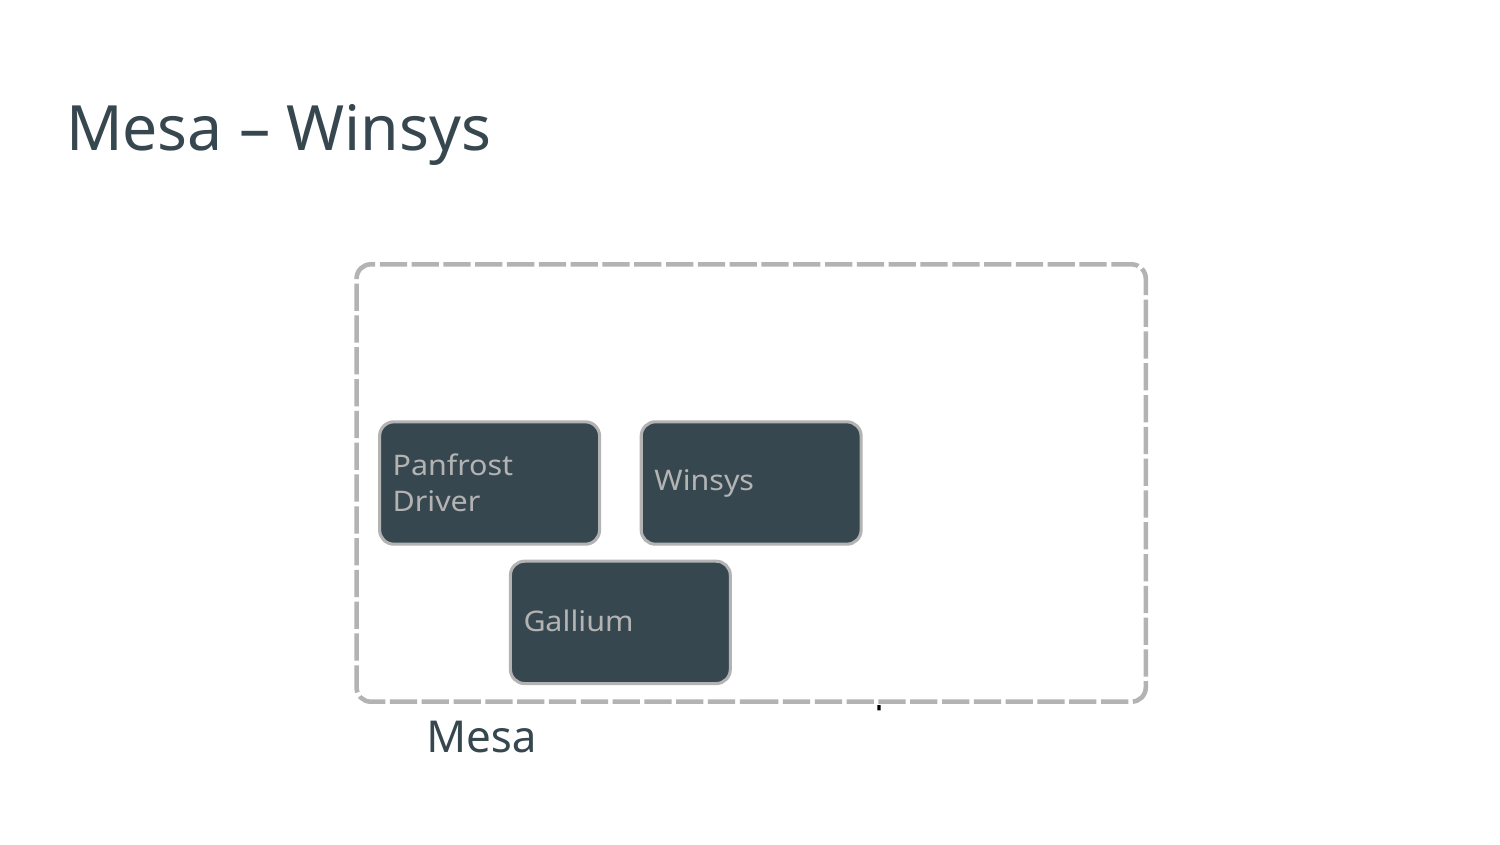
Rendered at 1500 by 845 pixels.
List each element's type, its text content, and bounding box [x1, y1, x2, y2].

picture [0, 199, 1500, 800]
title Mesa – Winsys [51, 72, 1449, 167]
